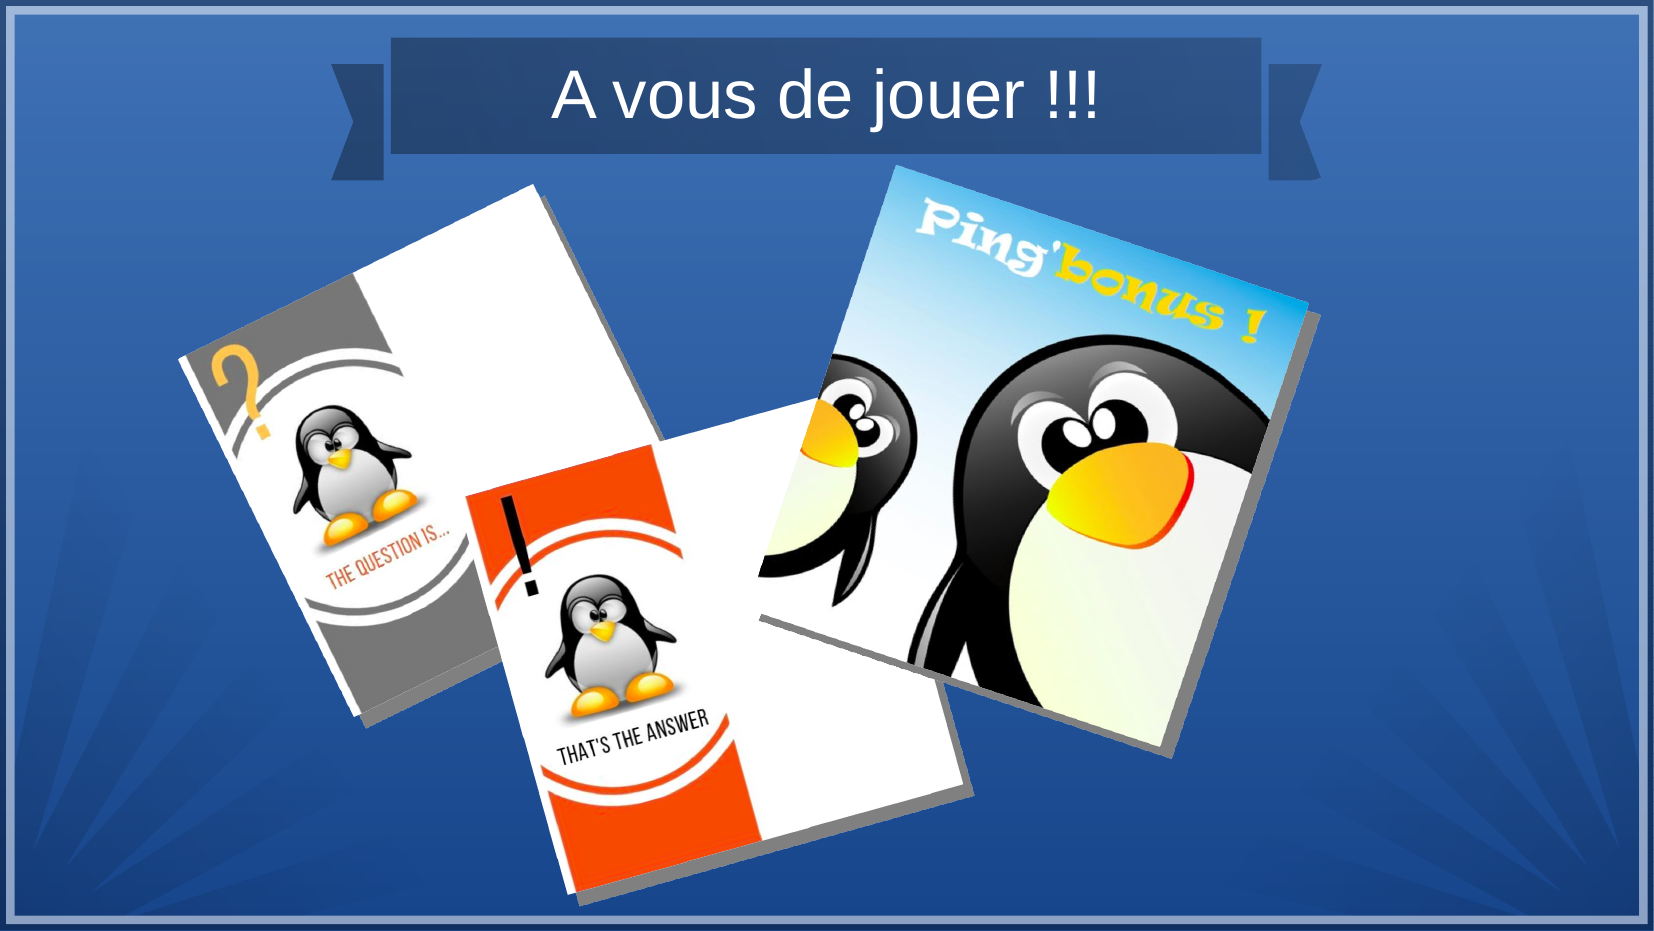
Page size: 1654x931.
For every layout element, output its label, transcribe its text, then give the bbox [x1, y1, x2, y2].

picture [177, 164, 1304, 895]
title A vous de jouer !!! [389, 35, 1264, 154]
